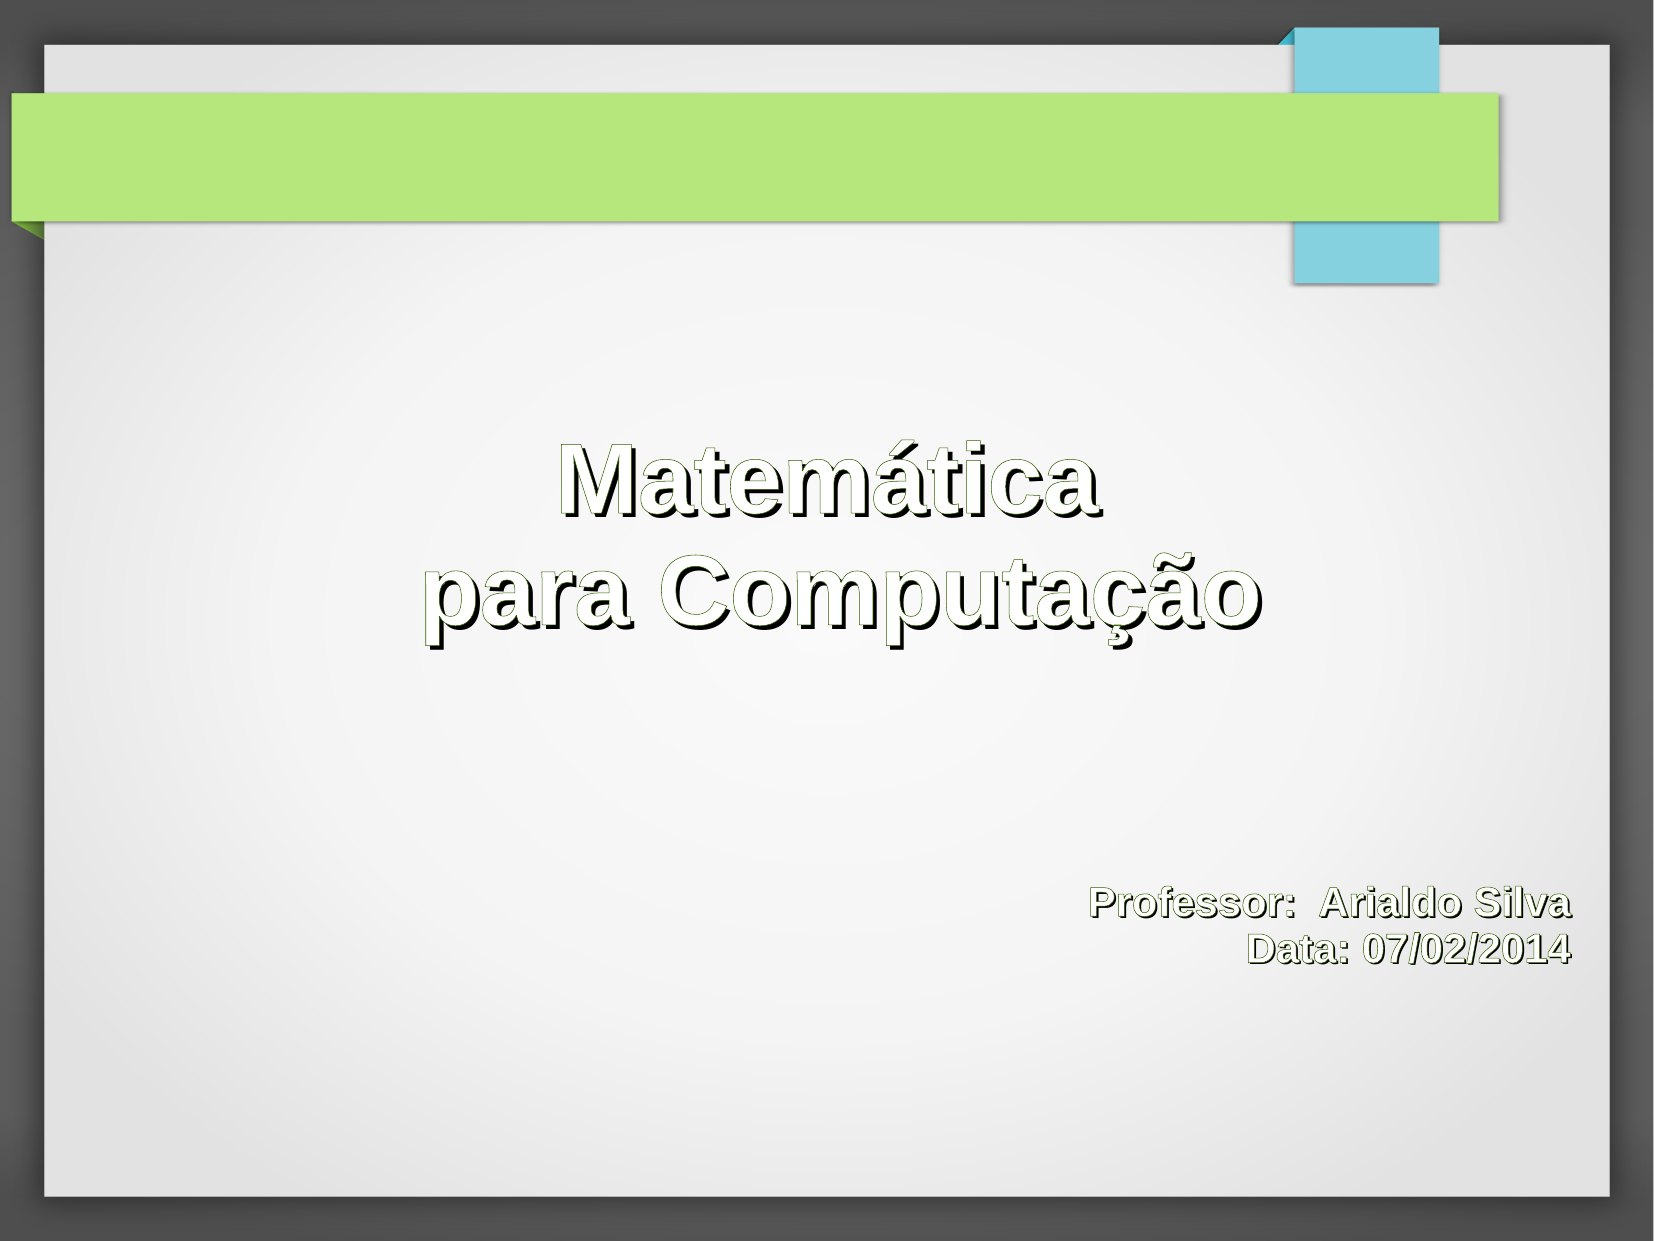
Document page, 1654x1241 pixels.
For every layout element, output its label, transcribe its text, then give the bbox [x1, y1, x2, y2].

subtitle Matemática para Computação Professor: Arialdo Silva Data: 07/02/2014 [82, 49, 1571, 1010]
picture [0, 0, 1654, 1241]
